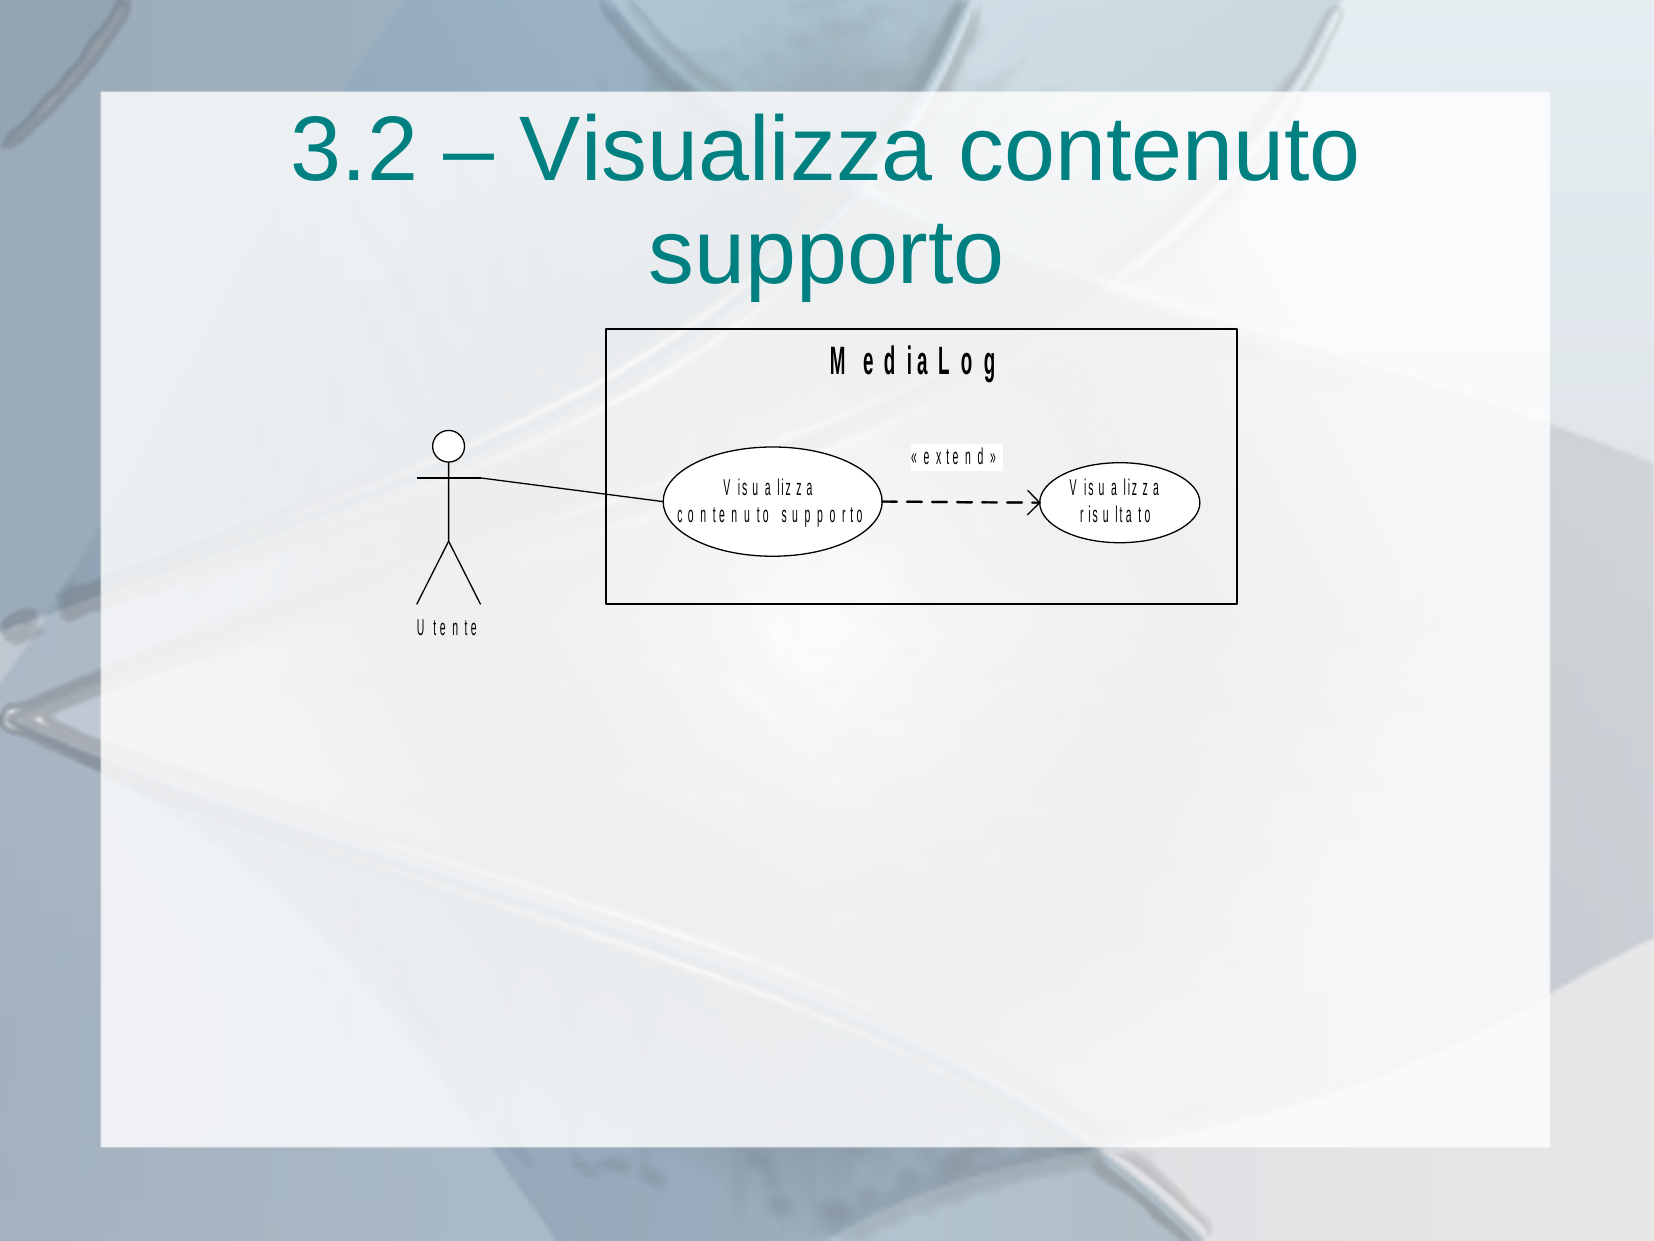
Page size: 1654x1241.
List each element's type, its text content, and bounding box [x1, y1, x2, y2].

title 3.2 – Visualizza contenuto supporto [118, 96, 1536, 304]
picture [0, 0, 1654, 1241]
